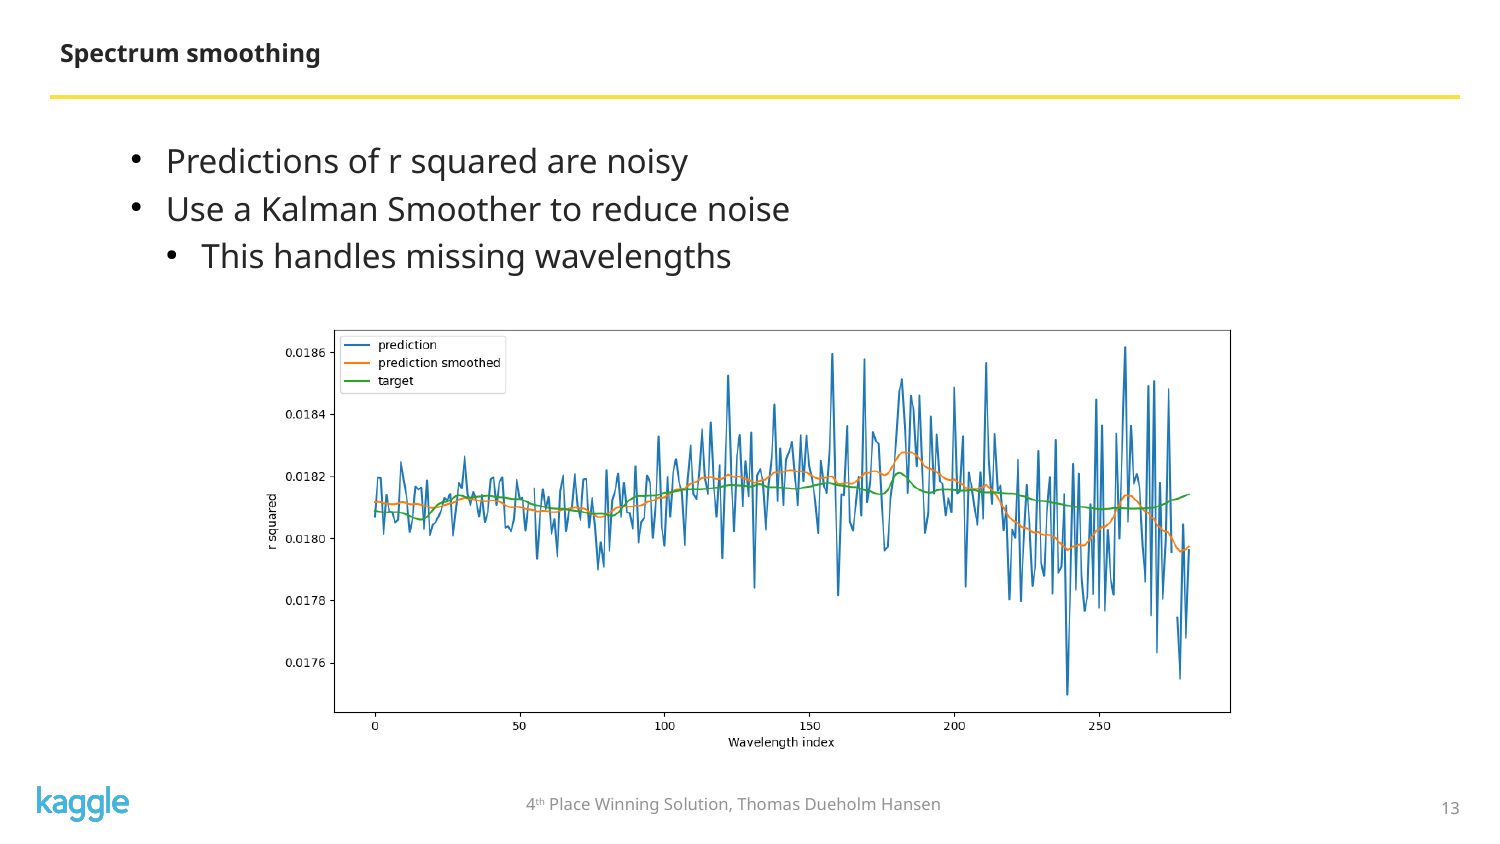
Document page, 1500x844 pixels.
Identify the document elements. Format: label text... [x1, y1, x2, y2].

picture [37, 786, 129, 822]
text_box Spectrum smoothing [45, 30, 888, 84]
slide_number <number> [1137, 786, 1475, 832]
text_box Predictions of r squared are noisy Use a Kalman Smoother to reduce noise This handles missing wavelengths [44, 84, 1425, 284]
picture [261, 319, 1238, 752]
